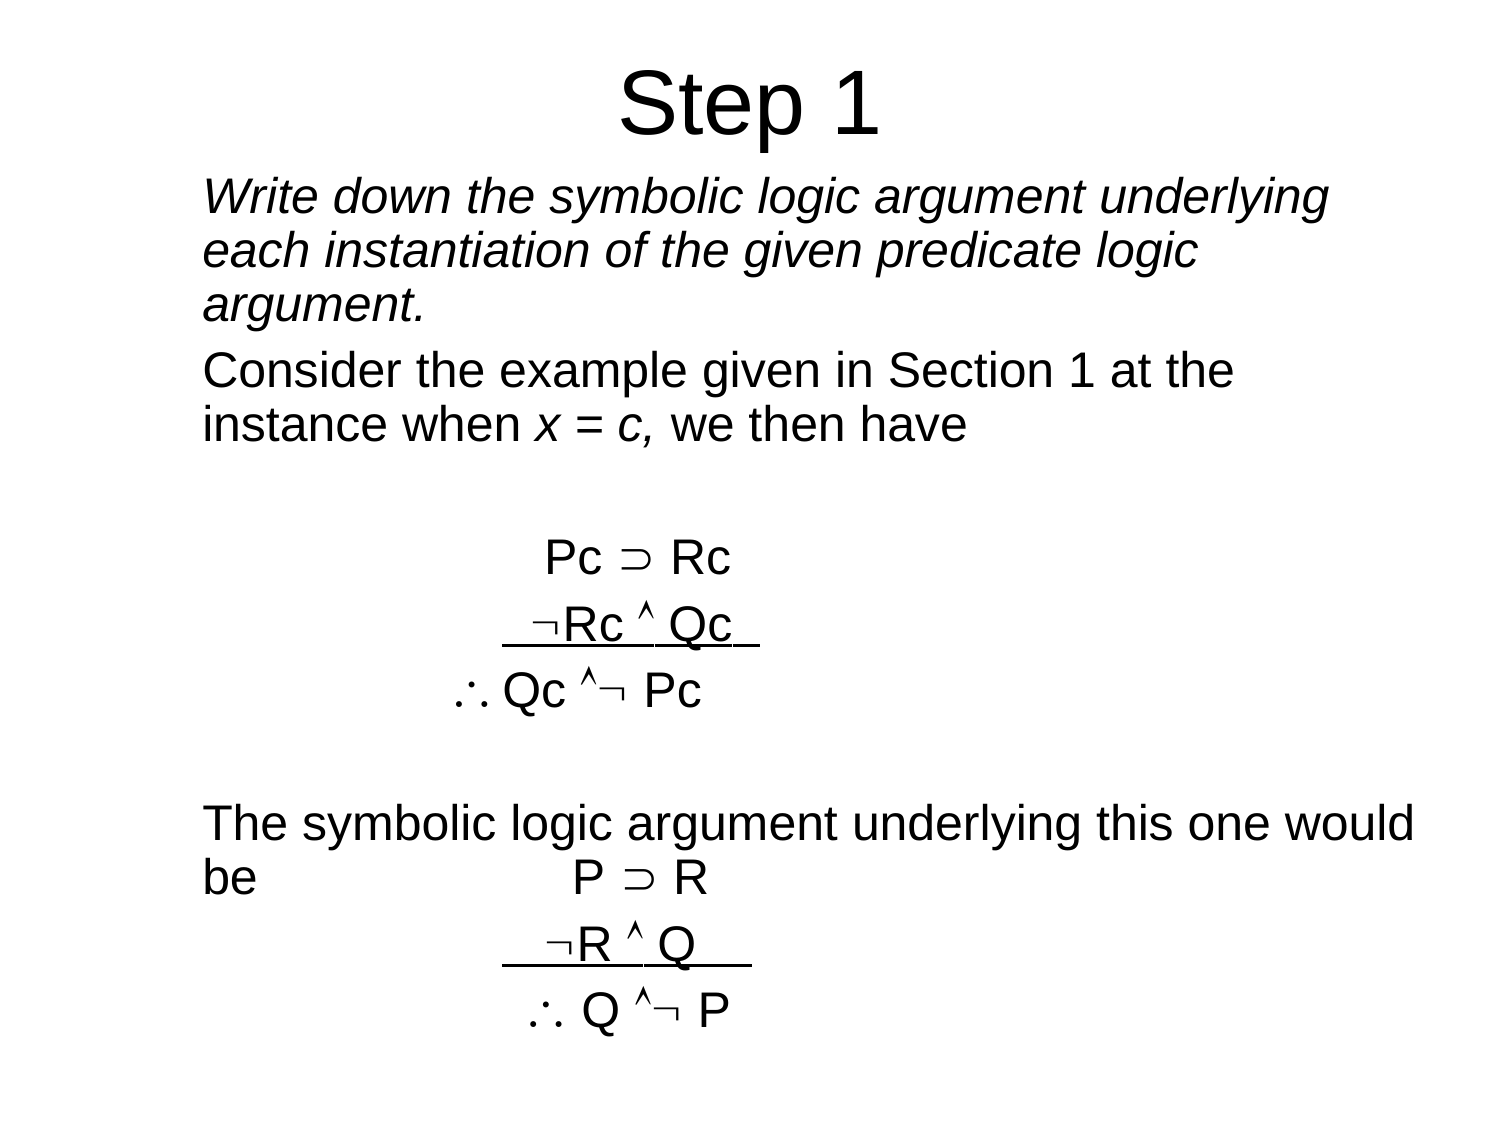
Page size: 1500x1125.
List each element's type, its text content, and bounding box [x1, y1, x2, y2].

title Step 1 [75, 45, 1426, 150]
list Write down the symbolic logic argument underlying each instantiation of the given predicate logic argument. Consider the example given in Section 1 at the instance when x = c, we then have Pc  Rc Rc  Qc  Qc  Pc The symbolic logic argument underlying this one would be P  R R  Q  Q  P [87, 162, 1438, 1075]
